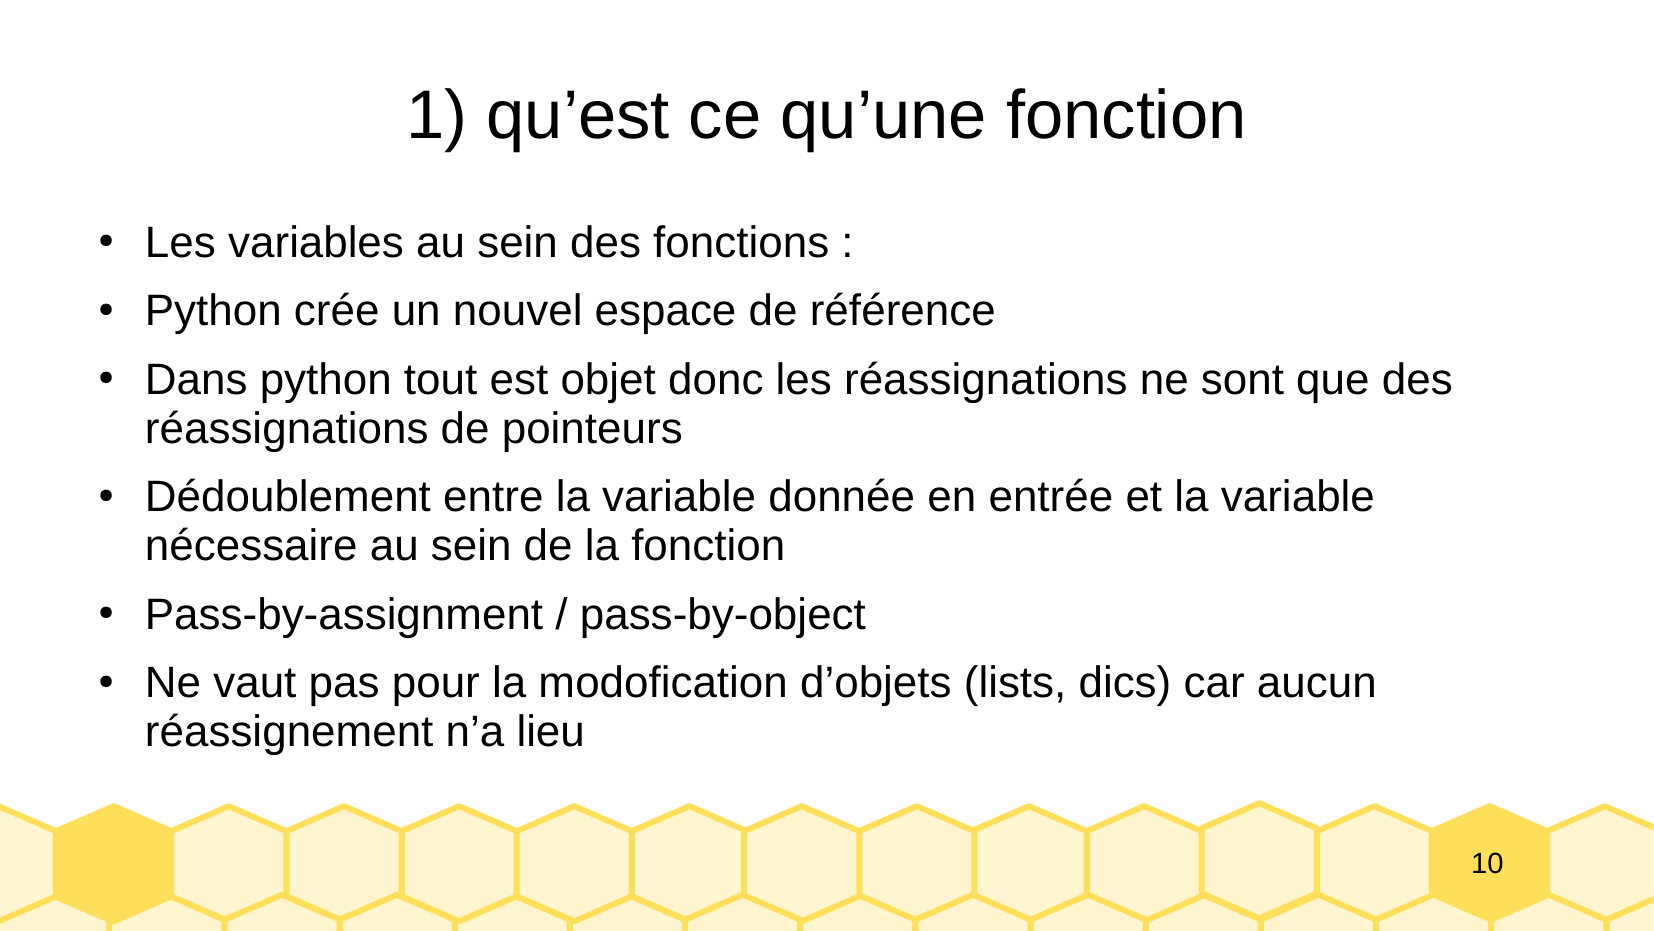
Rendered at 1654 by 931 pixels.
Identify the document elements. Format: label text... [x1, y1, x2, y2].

list Les variables au sein des fonctions : Python crée un nouvel espace de référence Dans python tout est objet donc les réassignations ne sont que des réassignations de pointeurs Dédoublement entre la variable donnée en entrée et la variable nécessaire au sein de la fonction Pass-by-assignment / pass-by-object Ne vaut pas pour la modofication d’objets (lists, dics) car aucun réassignement n’a lieu [82, 217, 1571, 758]
title 1) qu’est ce qu’une fonction [82, 37, 1571, 193]
